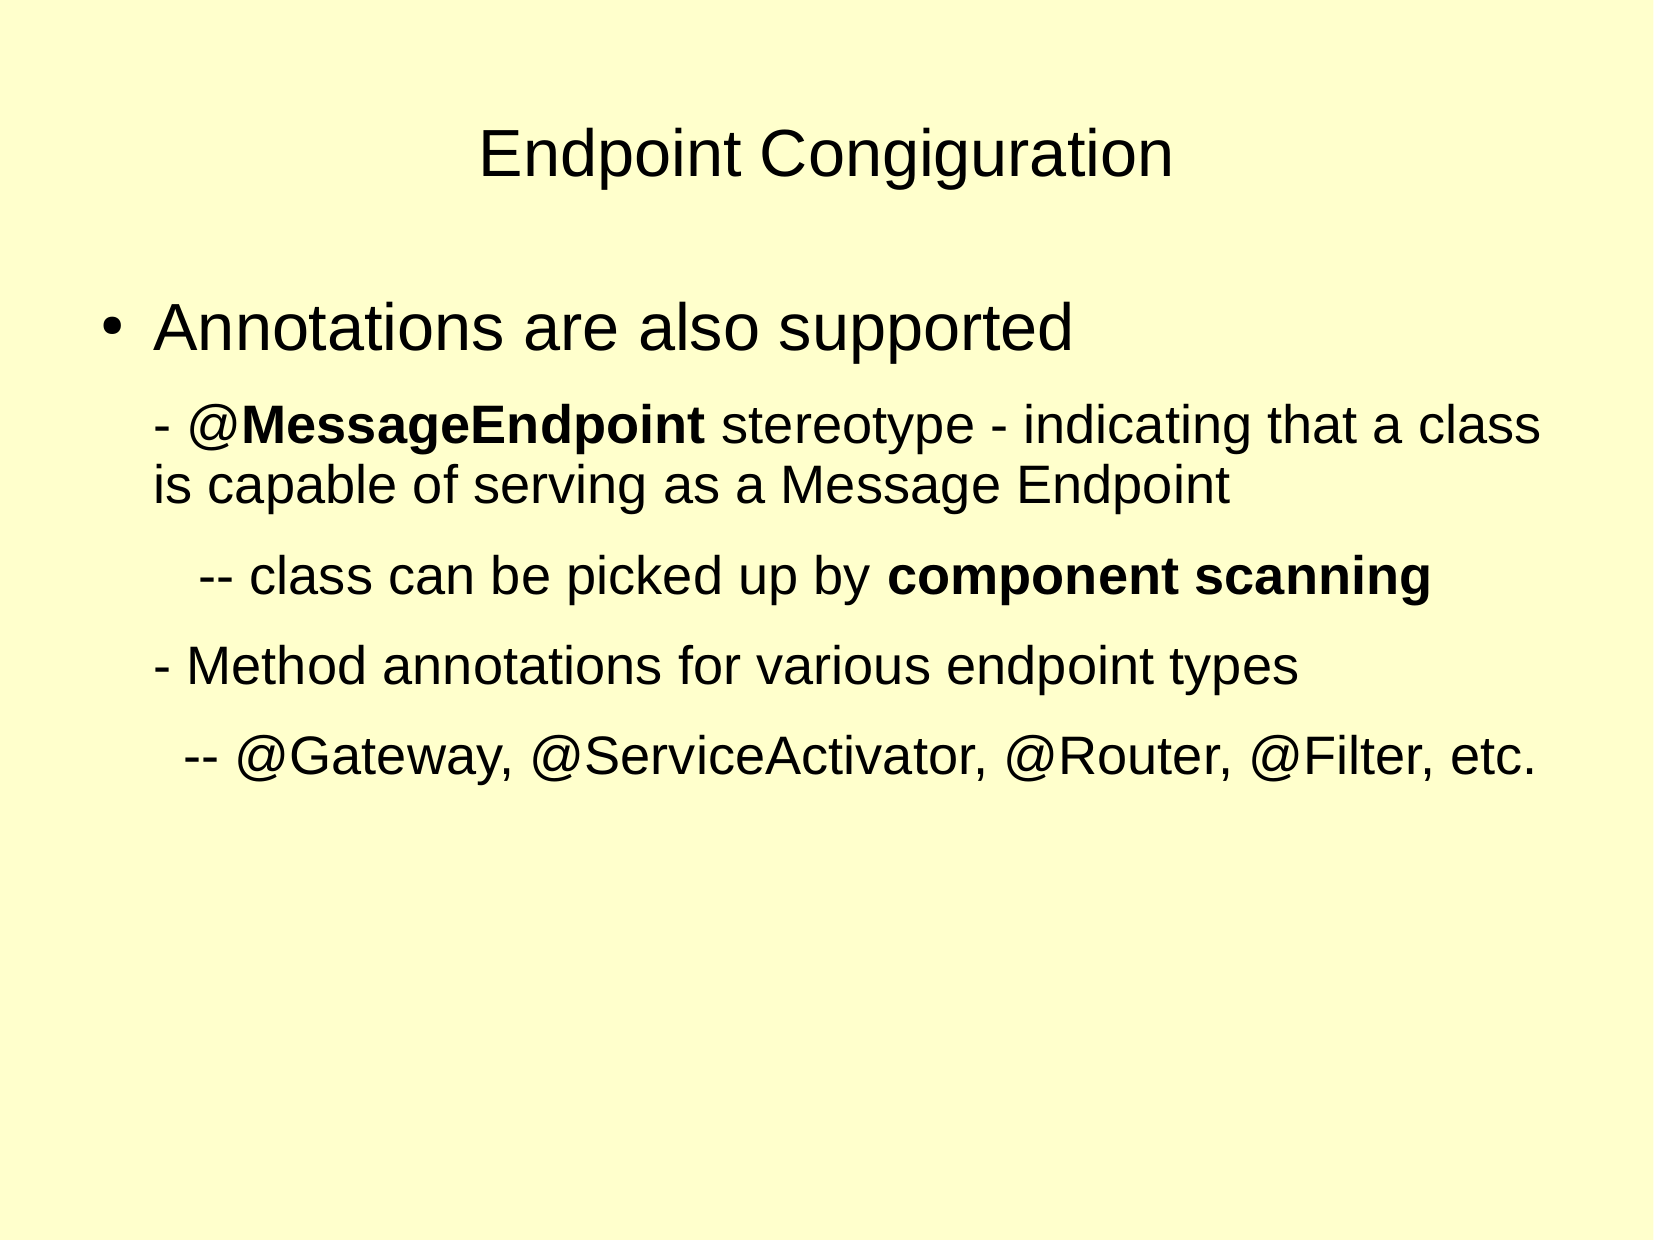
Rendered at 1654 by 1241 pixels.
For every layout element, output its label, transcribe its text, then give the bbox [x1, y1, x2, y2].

list Annotations are also supported - @MessageEndpoint stereotype - indicating that a class is capable of serving as a Message Endpoint -- class can be picked up by component scanning - Method annotations for various endpoint types -- @Gateway, @ServiceActivator, @Router, @Filter, etc. [82, 290, 1571, 1109]
title Endpoint Congiguration [82, 49, 1571, 257]
